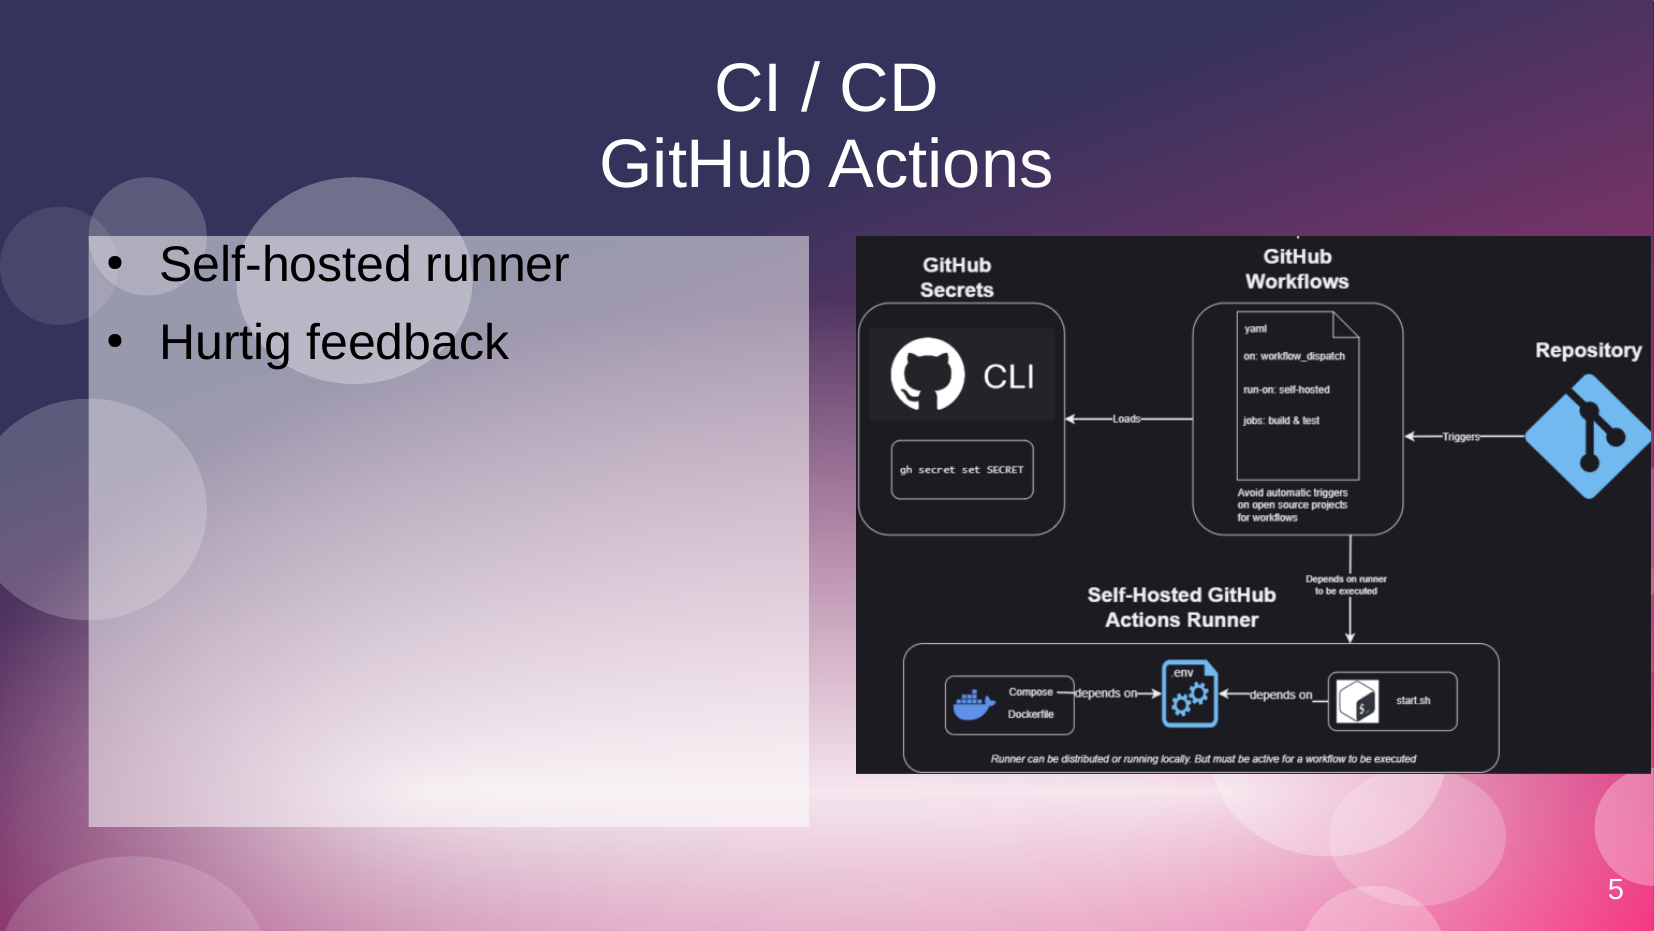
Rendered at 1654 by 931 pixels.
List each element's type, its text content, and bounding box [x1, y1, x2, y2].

picture [856, 236, 1651, 774]
list Self-hosted runner Hurtig feedback [88, 236, 809, 827]
title CI / CD GitHub Actions [88, 44, 1565, 207]
